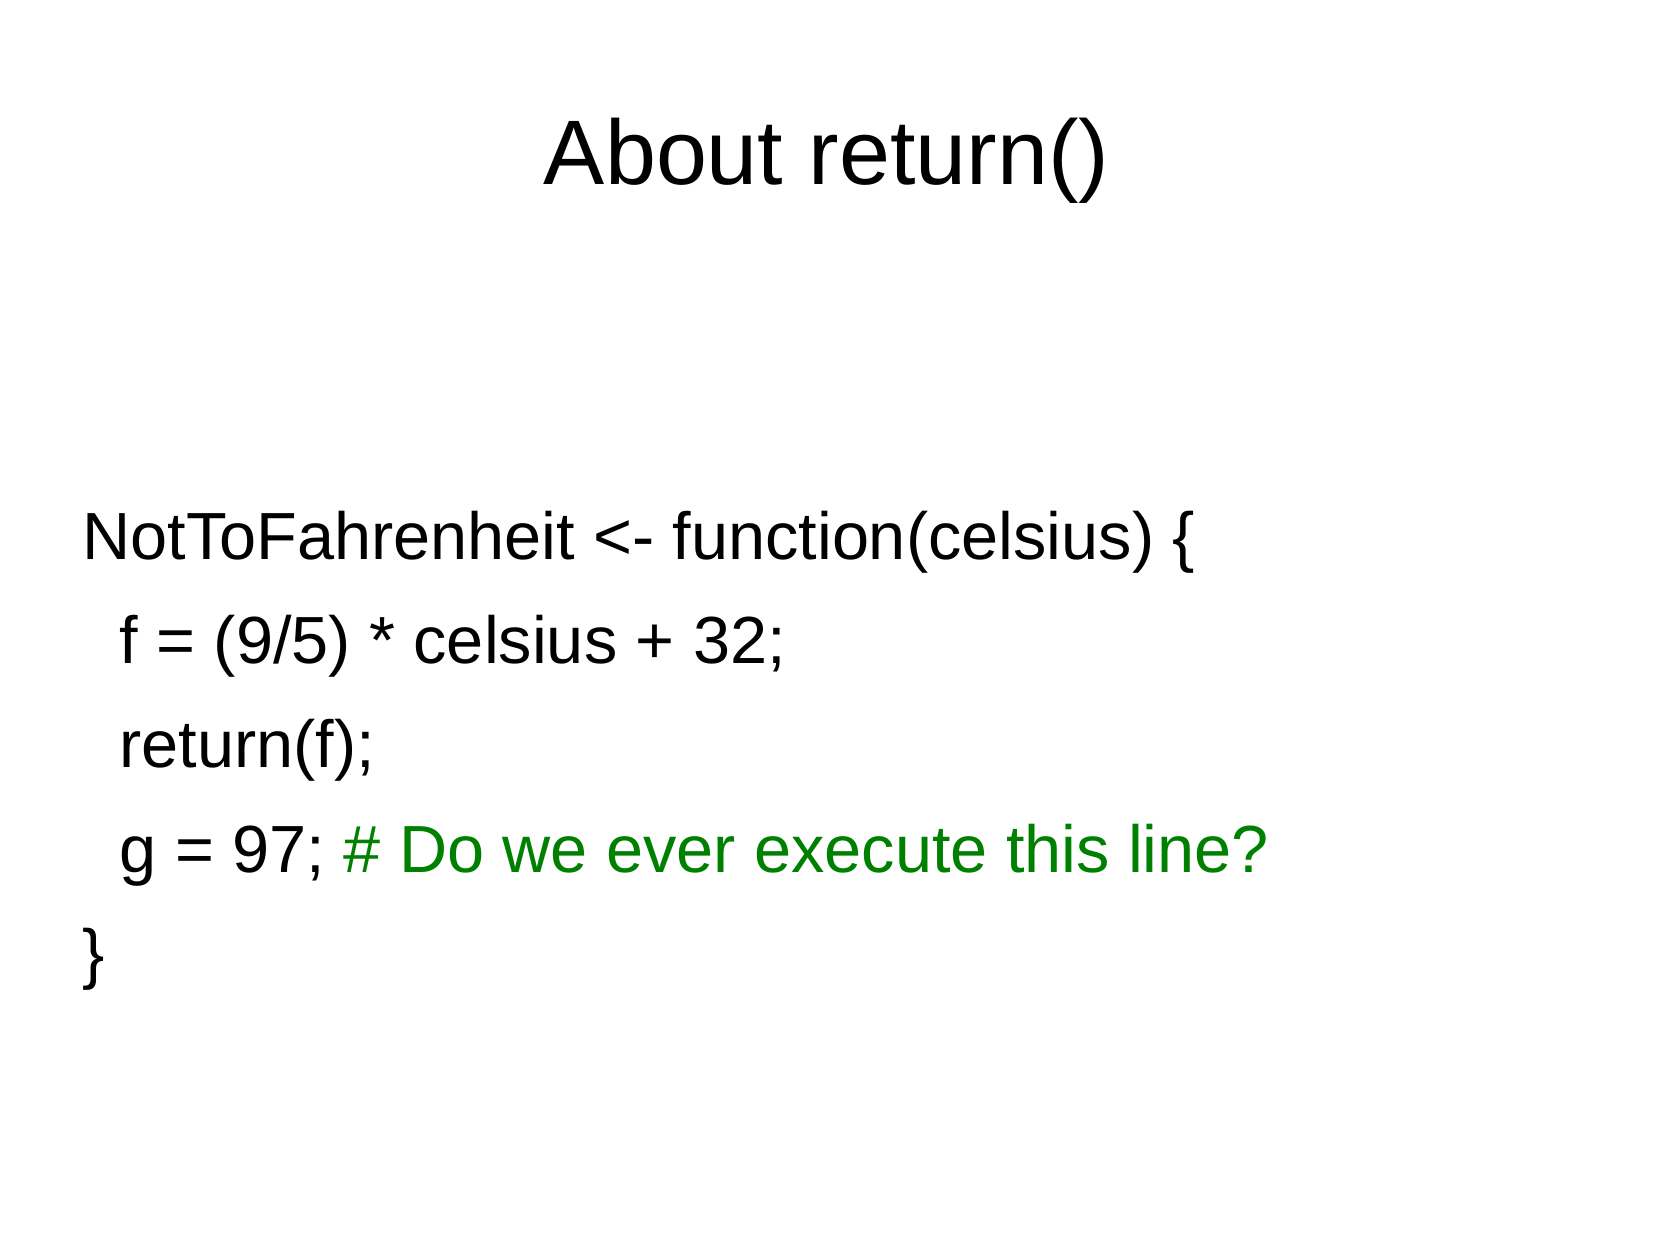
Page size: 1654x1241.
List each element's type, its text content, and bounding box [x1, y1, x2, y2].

title About return() [82, 49, 1571, 257]
list NotToFahrenheit <- function(celsius) { f = (9/5) * celsius + 32; return(f); g = 97; # Do we ever execute this line? } [82, 290, 1538, 1010]
